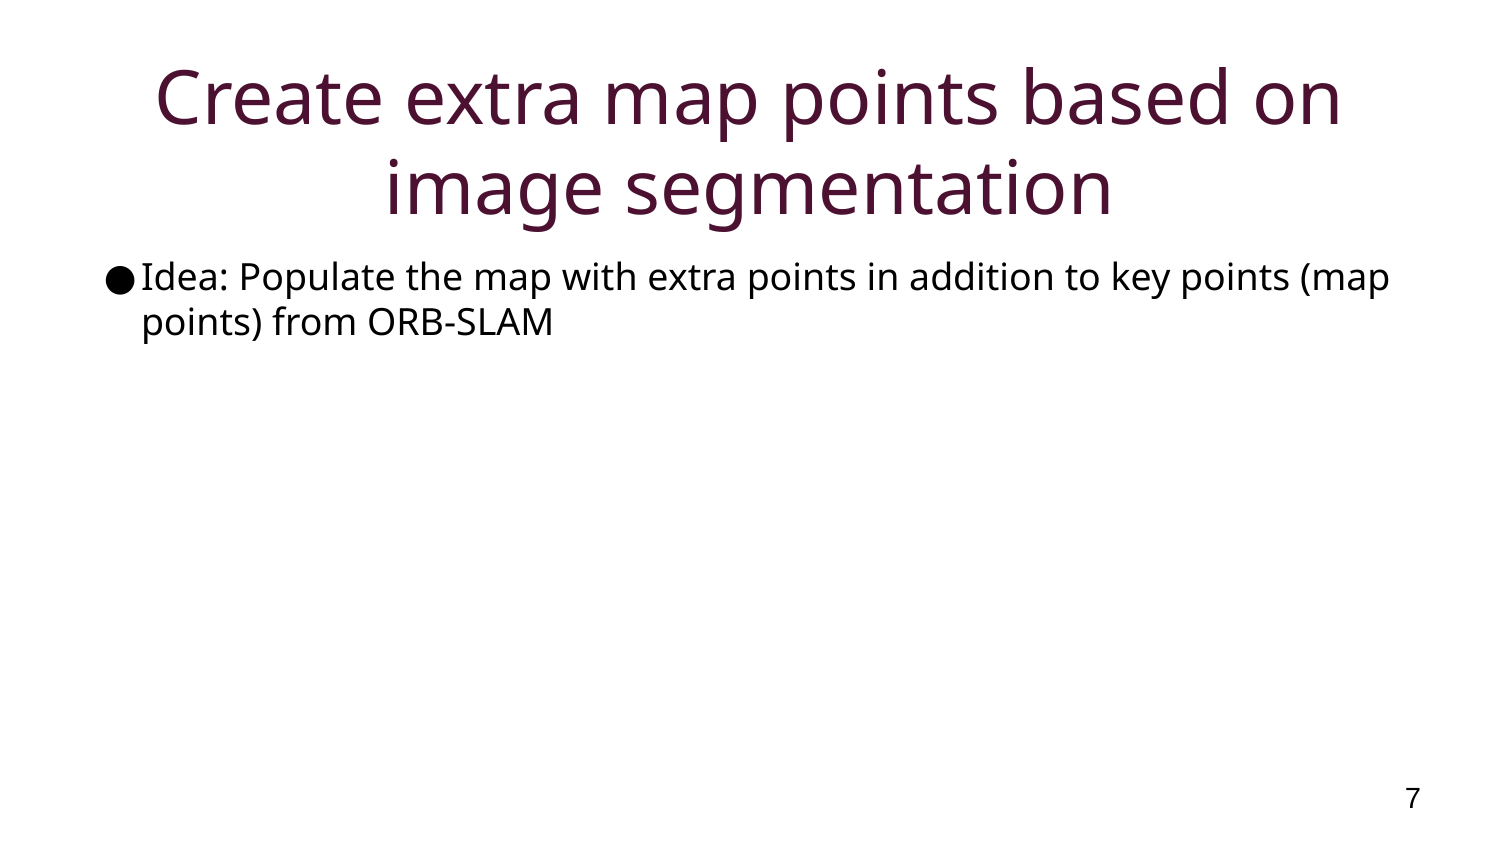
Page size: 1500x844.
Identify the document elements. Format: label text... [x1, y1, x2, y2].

list Idea: Populate the map with extra points in addition to key points (map points) from ORB-SLAM [51, 238, 1449, 792]
title Create extra map points based on image segmentation [51, 34, 1449, 137]
slide_number <number> [1389, 764, 1480, 830]
